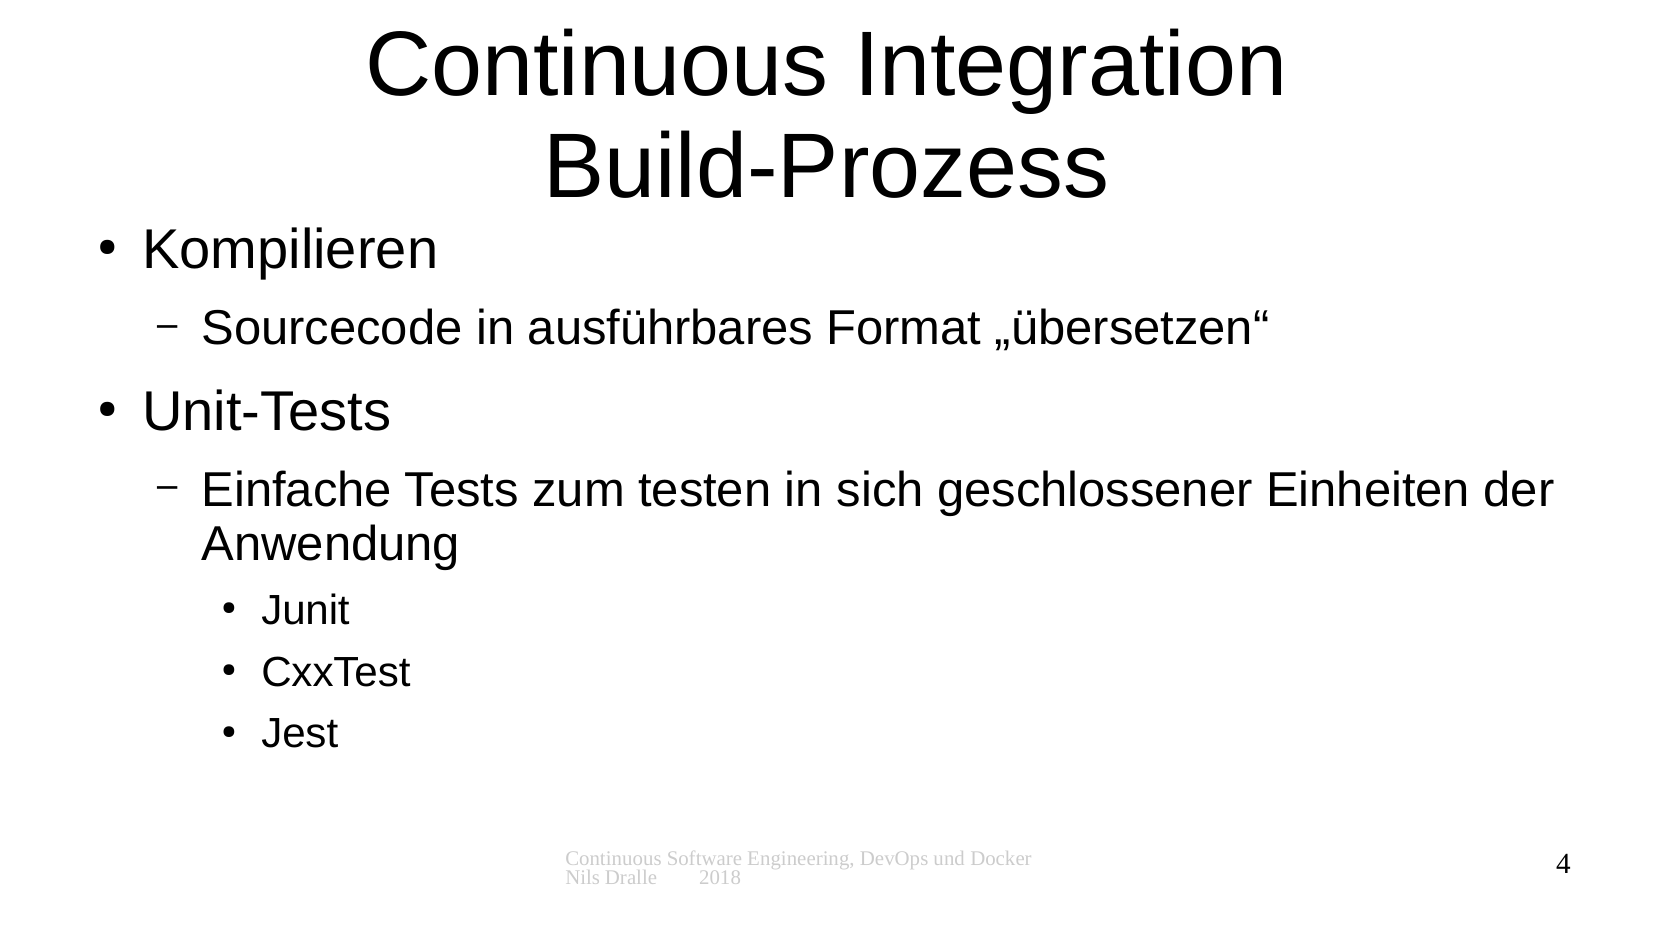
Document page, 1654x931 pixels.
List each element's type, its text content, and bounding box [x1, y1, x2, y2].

list Kompilieren Sourcecode in ausführbares Format „übersetzen“ Unit-Tests Einfache Tests zum testen in sich geschlossener Einheiten der Anwendung Junit CxxTest Jest [82, 217, 1571, 758]
title Continuous Integration Build-Prozess [82, 12, 1571, 217]
